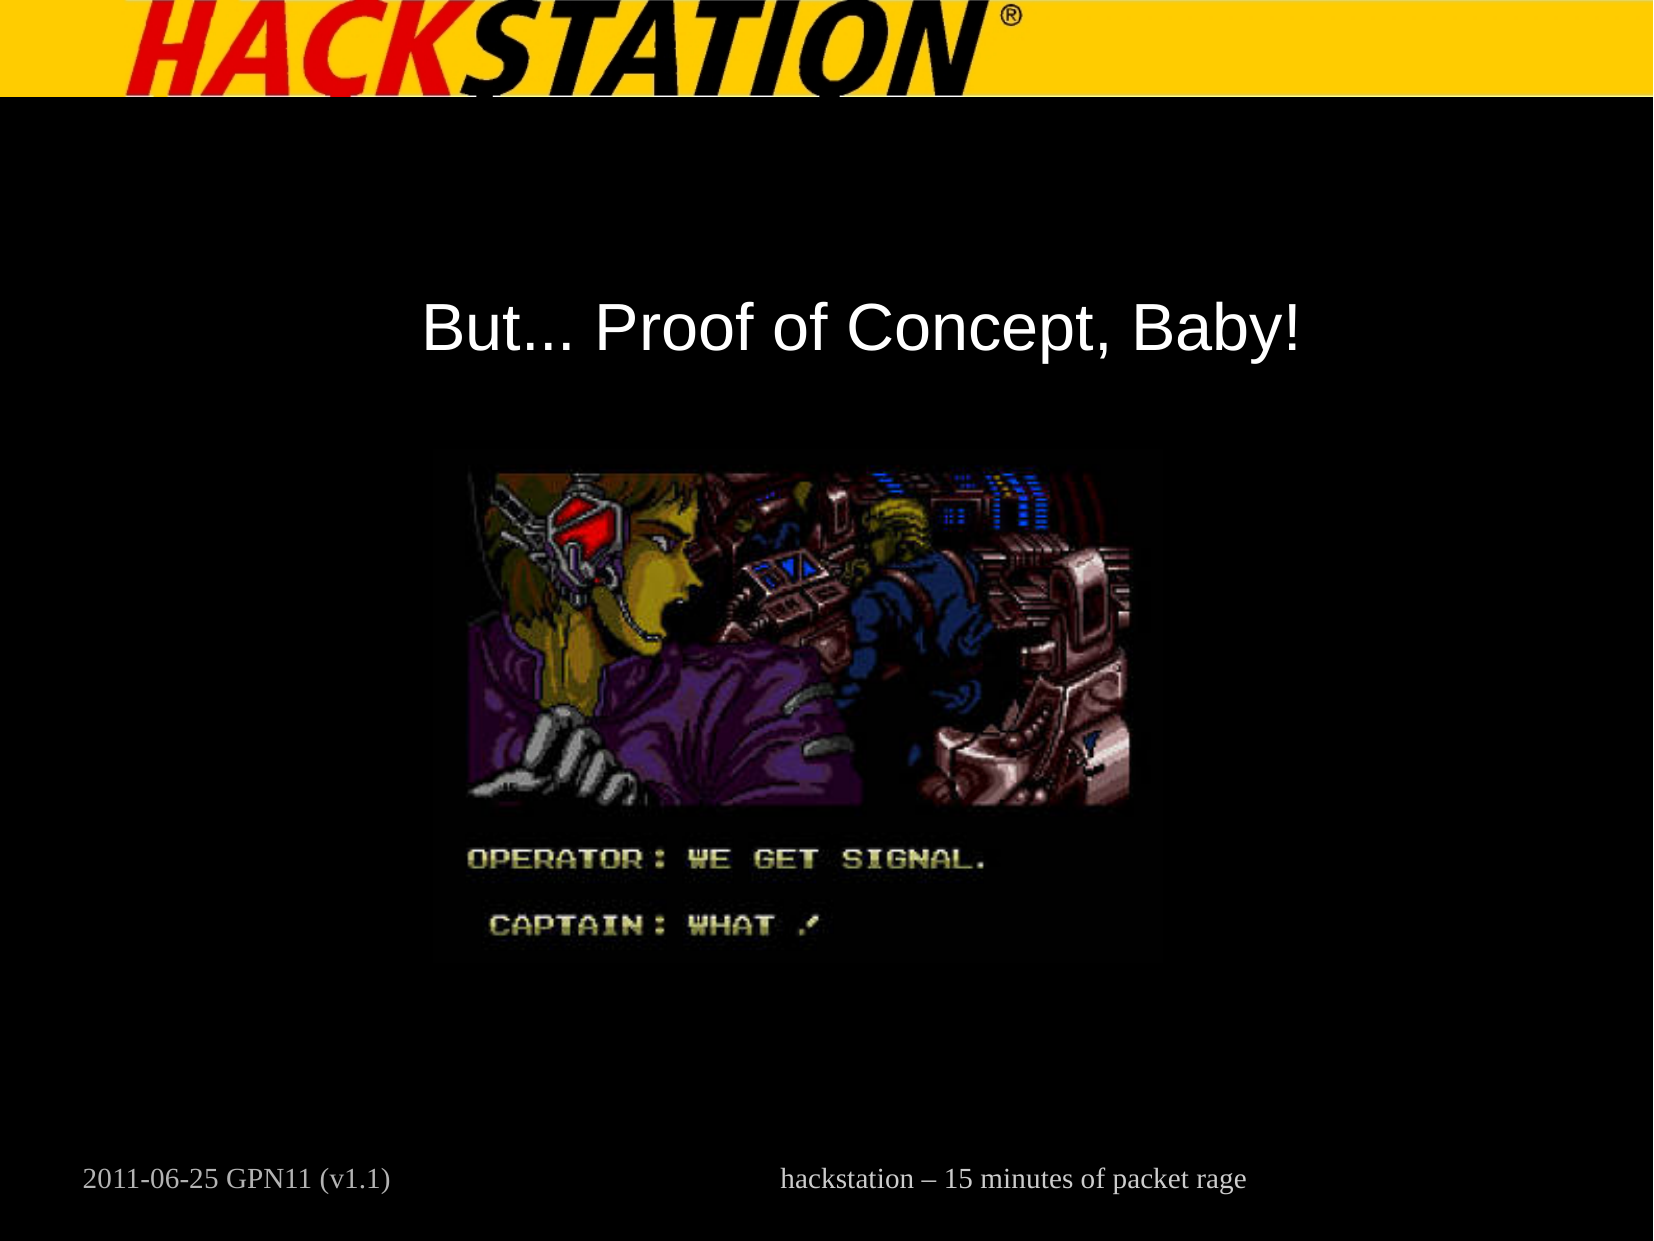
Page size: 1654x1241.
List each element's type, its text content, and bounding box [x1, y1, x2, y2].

picture [0, 0, 1653, 97]
list But... Proof of Concept, Baby! [82, 290, 1571, 1109]
picture [433, 449, 1163, 963]
